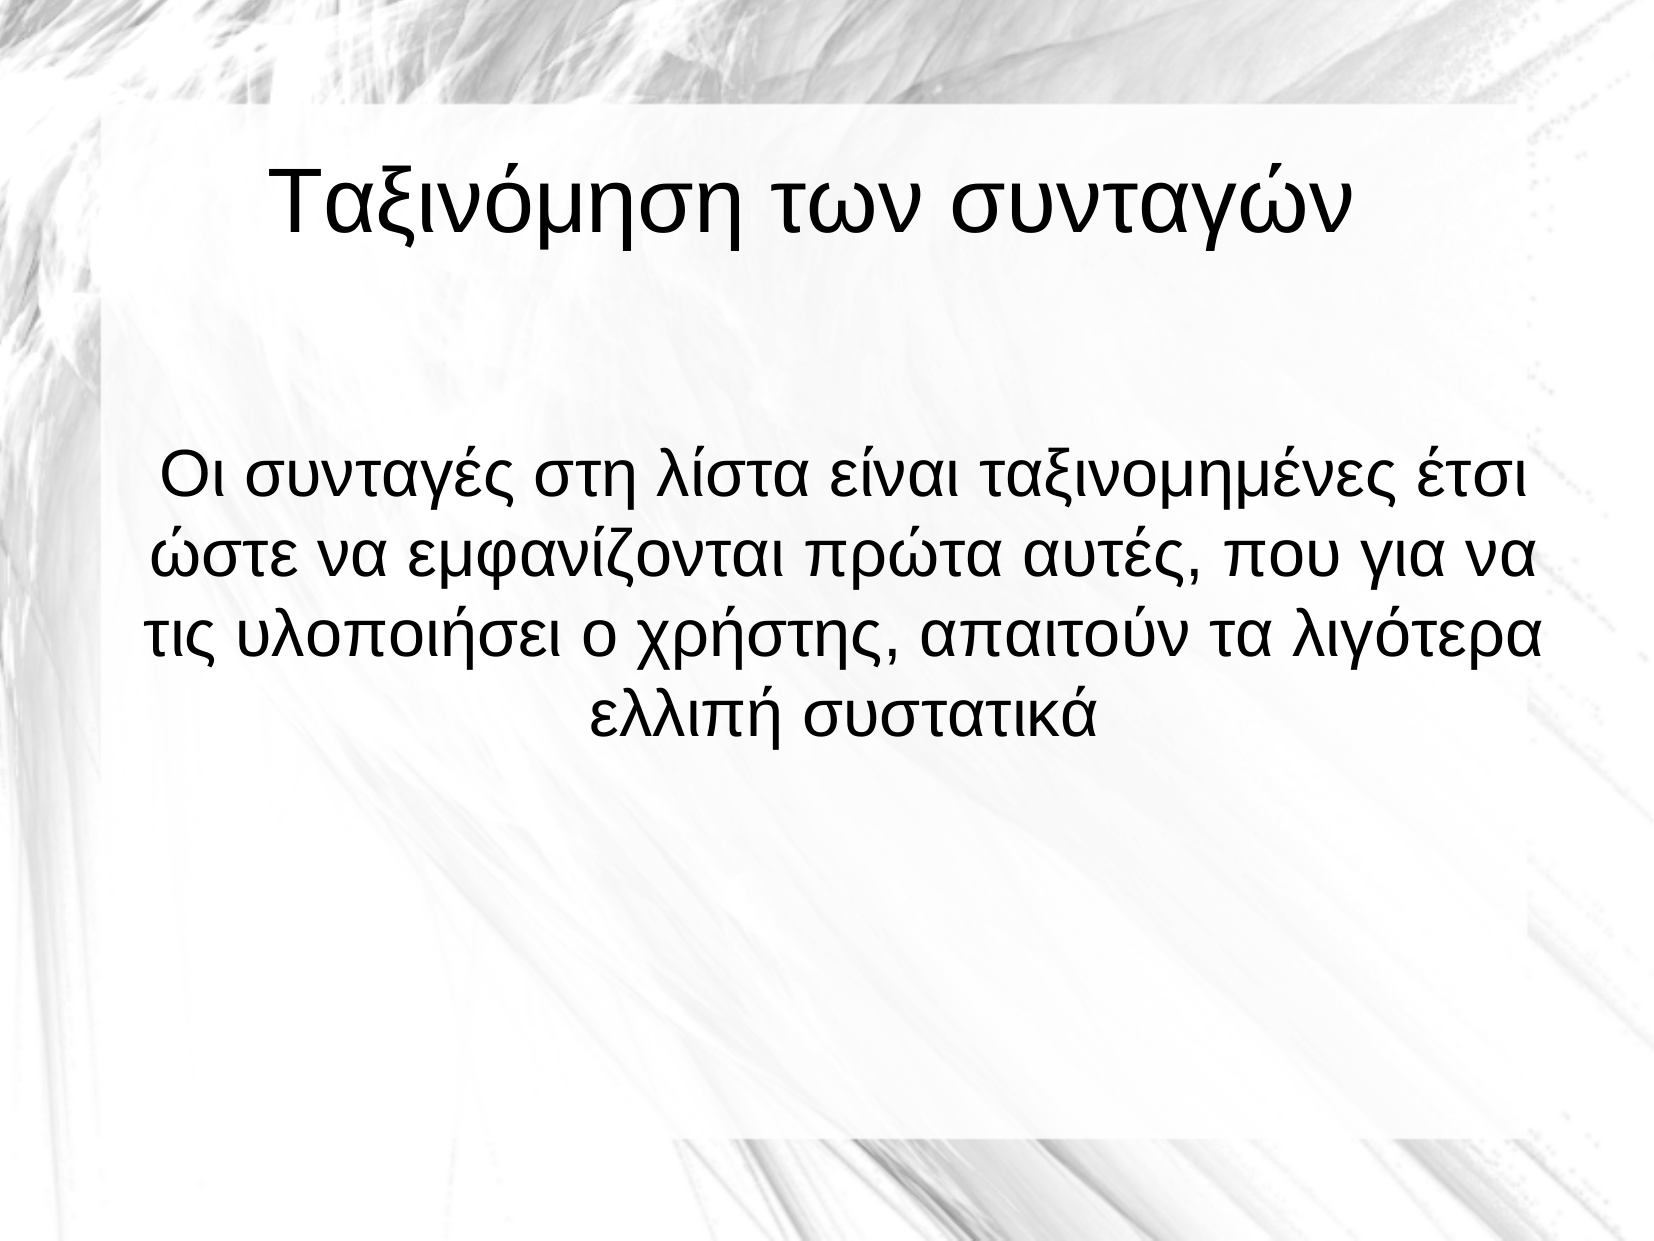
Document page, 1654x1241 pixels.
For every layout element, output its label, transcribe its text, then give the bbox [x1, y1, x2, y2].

title Ταξινόμηση των συνταγών [118, 112, 1506, 281]
list Οι συνταγές στη λίστα είναι ταξινομημένες έτσι ώστε να εμφανίζονται πρώτα αυτές, που για να τις υλοποιήσει ο χρήστης, απαιτούν τα λιγότερα ελλιπή συστατικά [118, 319, 1571, 945]
